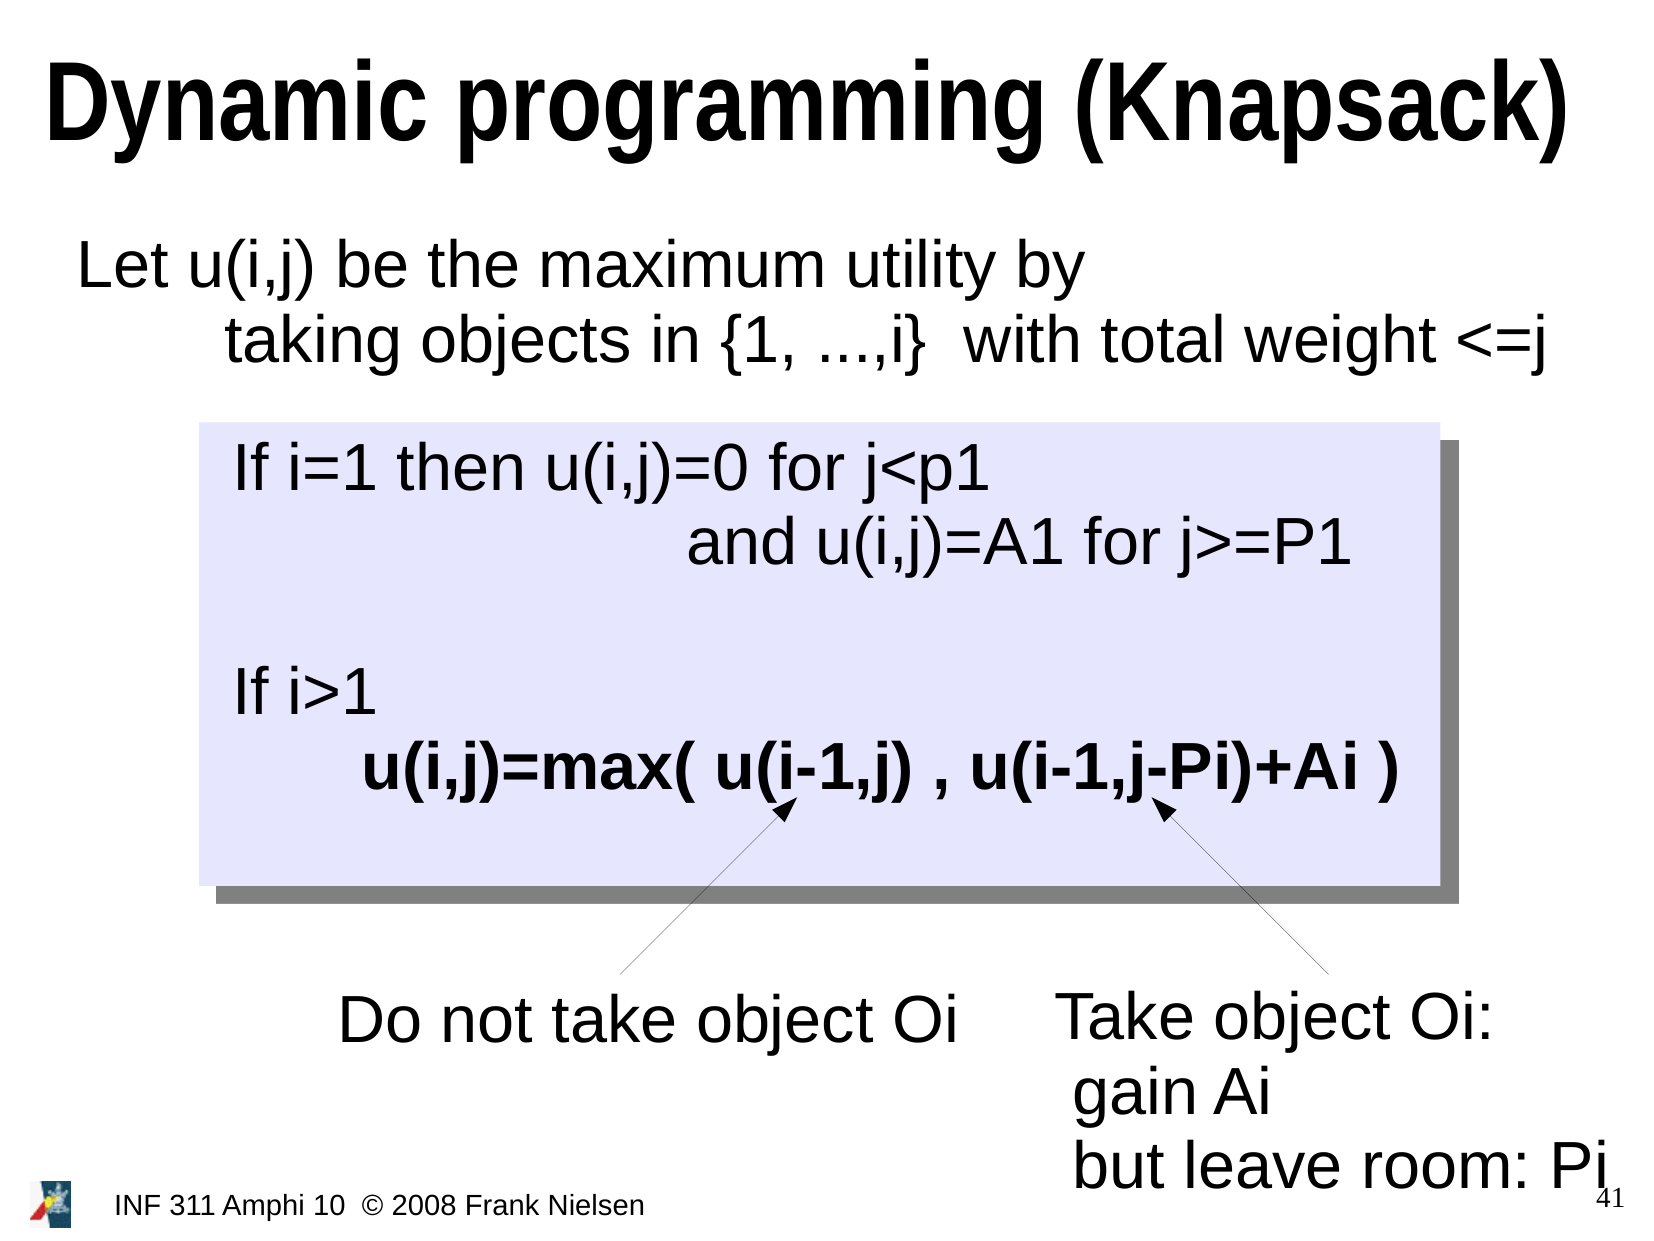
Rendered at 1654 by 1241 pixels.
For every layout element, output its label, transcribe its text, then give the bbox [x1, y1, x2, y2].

picture [29, 1181, 71, 1228]
text_box Do not take object Oi [322, 974, 975, 1064]
text_box Dynamic programming (Knapsack) [29, 28, 1586, 172]
text_box Let u(i,j) be the maximum utility by taking objects in {1, ...,i} with total weight <=j [62, 219, 1565, 384]
text_box Take object Oi: gain Ai but leave room: Pi [1039, 971, 1648, 1211]
text_box If i=1 then u(i,j)=0 for j<p1 and u(i,j)=A1 for j>=P1 If i>1 u(i,j)=max( u(i-1,j) , u(i-1,j-Pi)+Ai ) [199, 422, 1418, 886]
